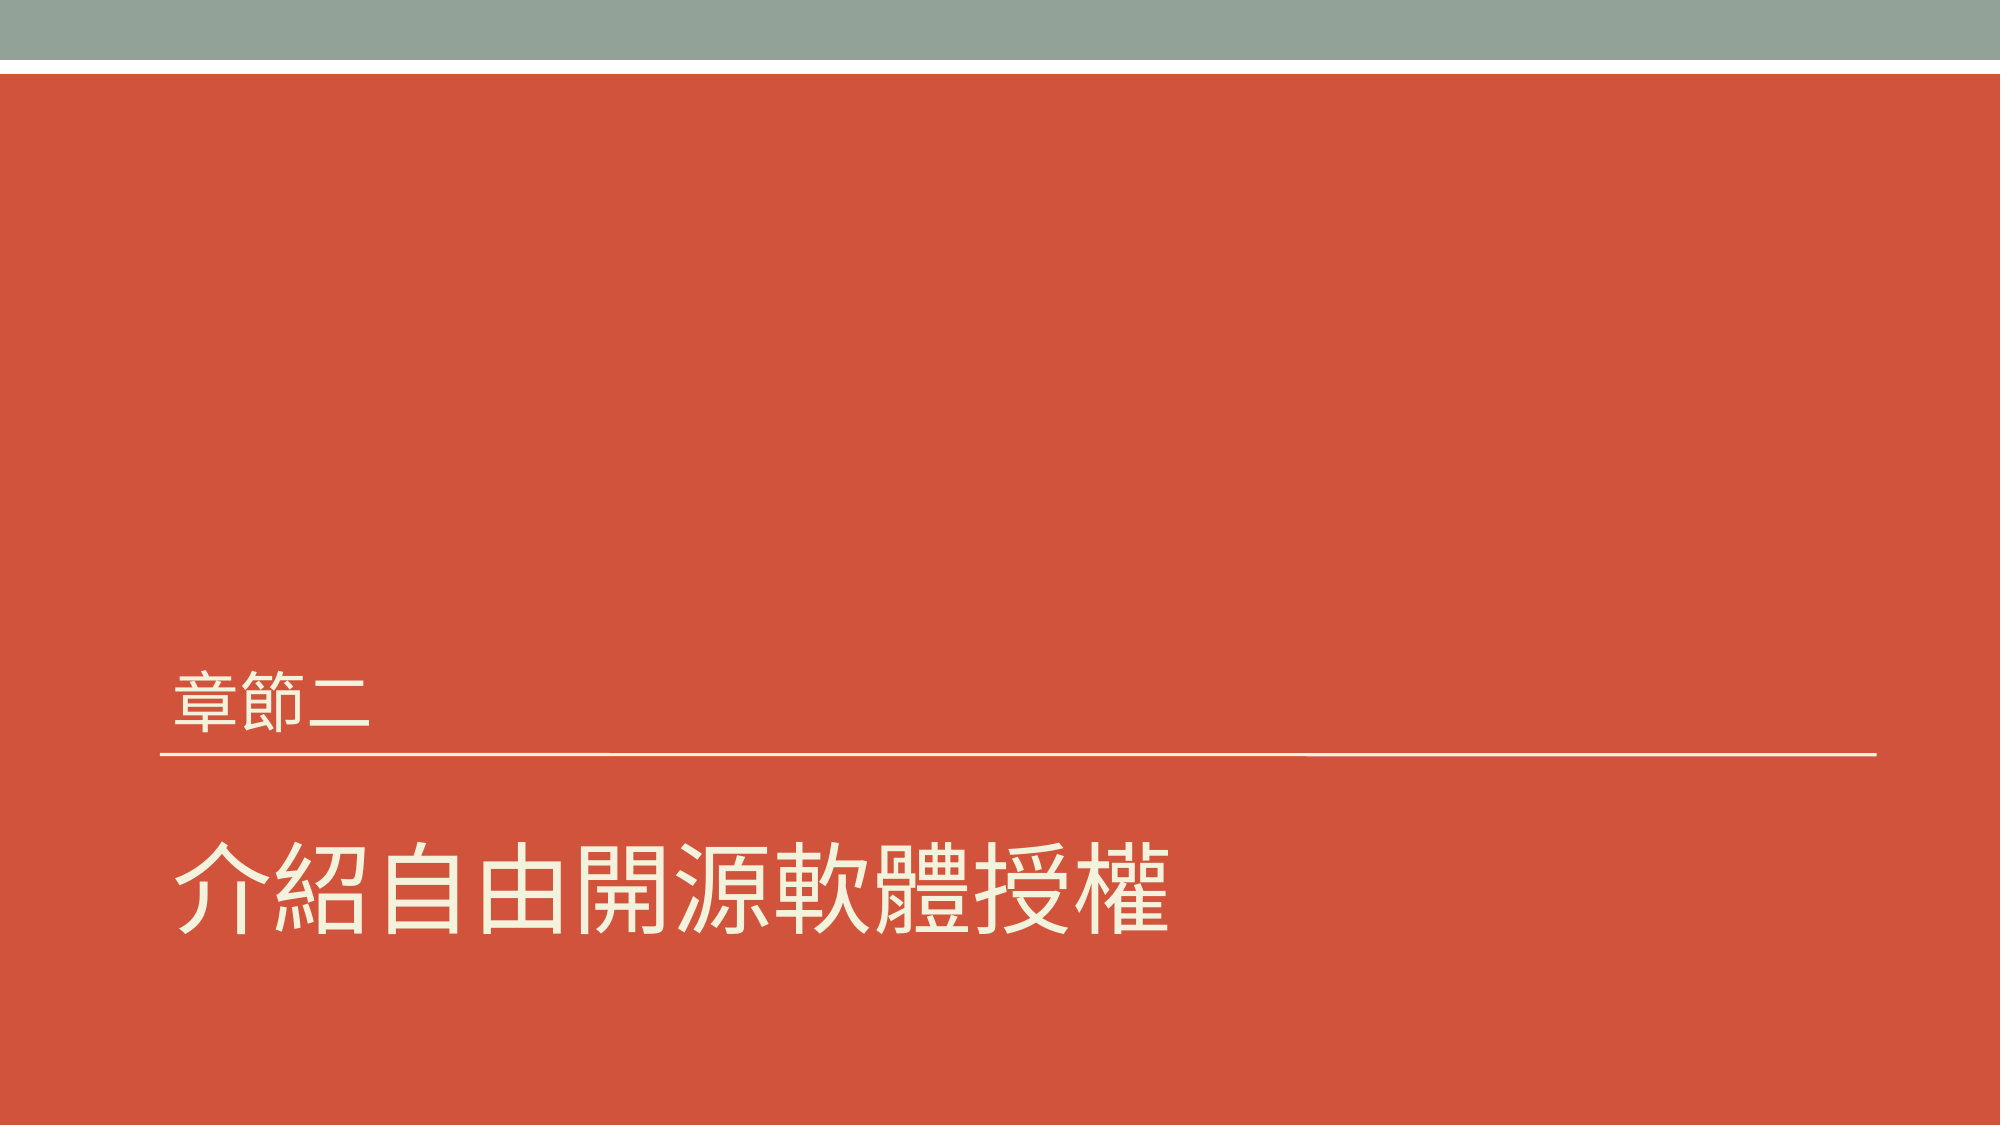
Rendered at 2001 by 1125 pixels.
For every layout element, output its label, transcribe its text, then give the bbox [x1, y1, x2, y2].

title 章節二 [157, 387, 1858, 749]
list 介紹自由開源軟體授權 [157, 758, 1858, 1006]
